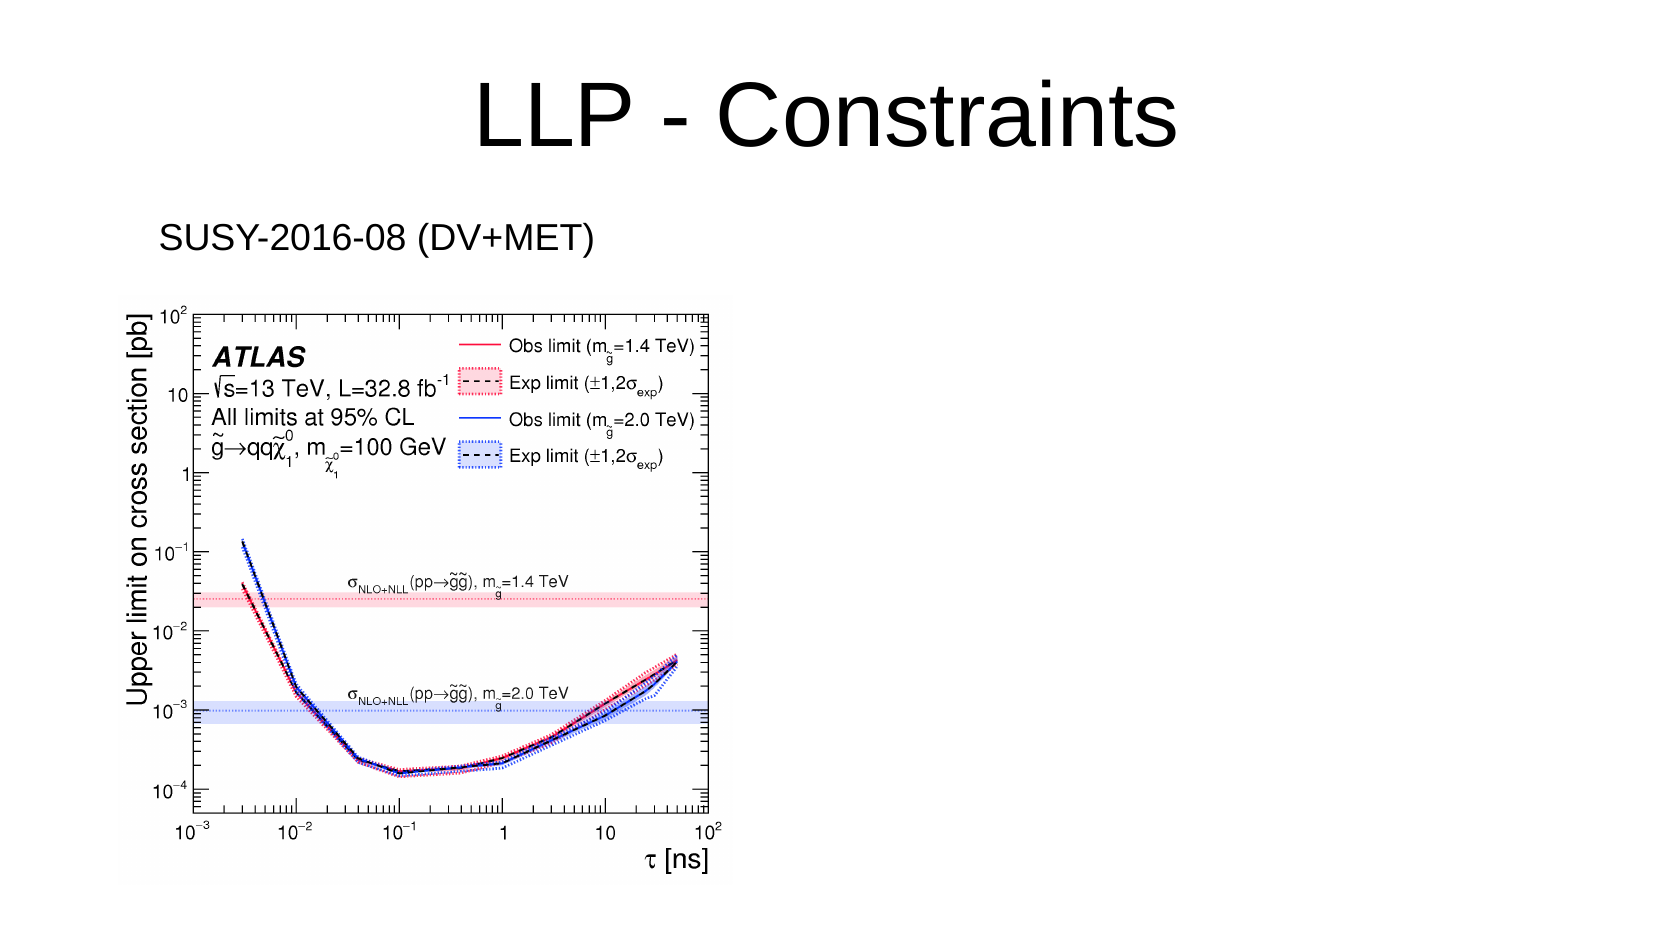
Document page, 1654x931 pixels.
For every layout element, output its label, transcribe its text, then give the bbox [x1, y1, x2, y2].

title LLP - Constraints [82, 37, 1571, 193]
text_box SUSY-2016-08 (DV+MET) [143, 208, 611, 266]
picture [118, 295, 733, 885]
